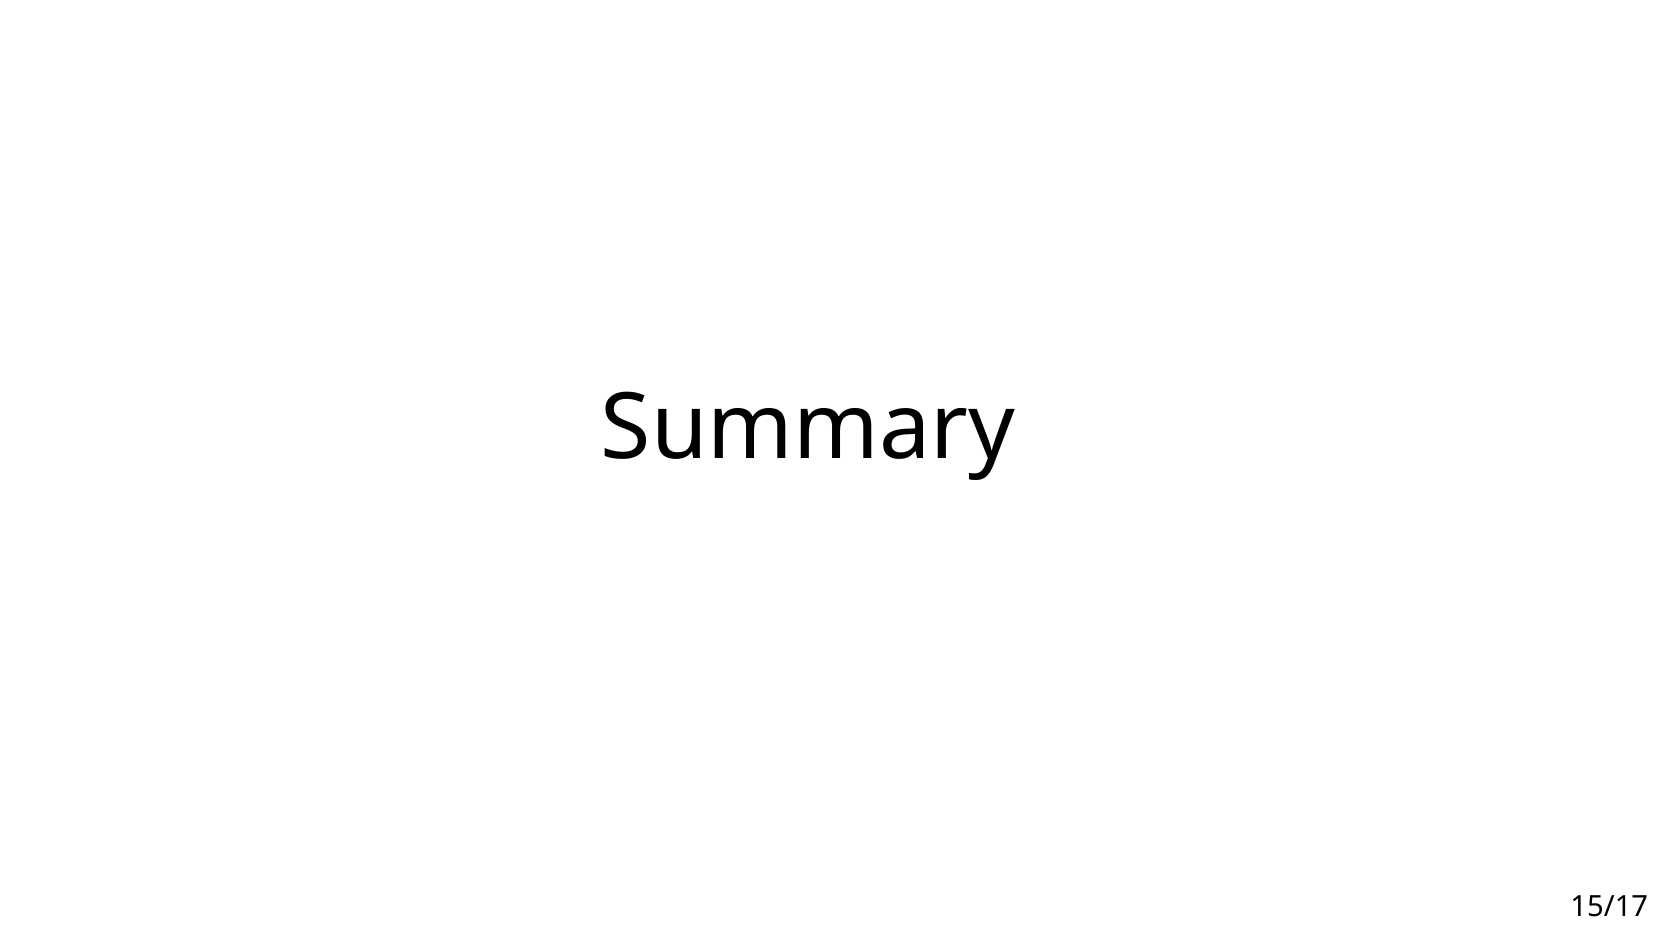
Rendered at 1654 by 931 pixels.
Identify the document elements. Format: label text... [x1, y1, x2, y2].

title Summary [64, 345, 1553, 501]
